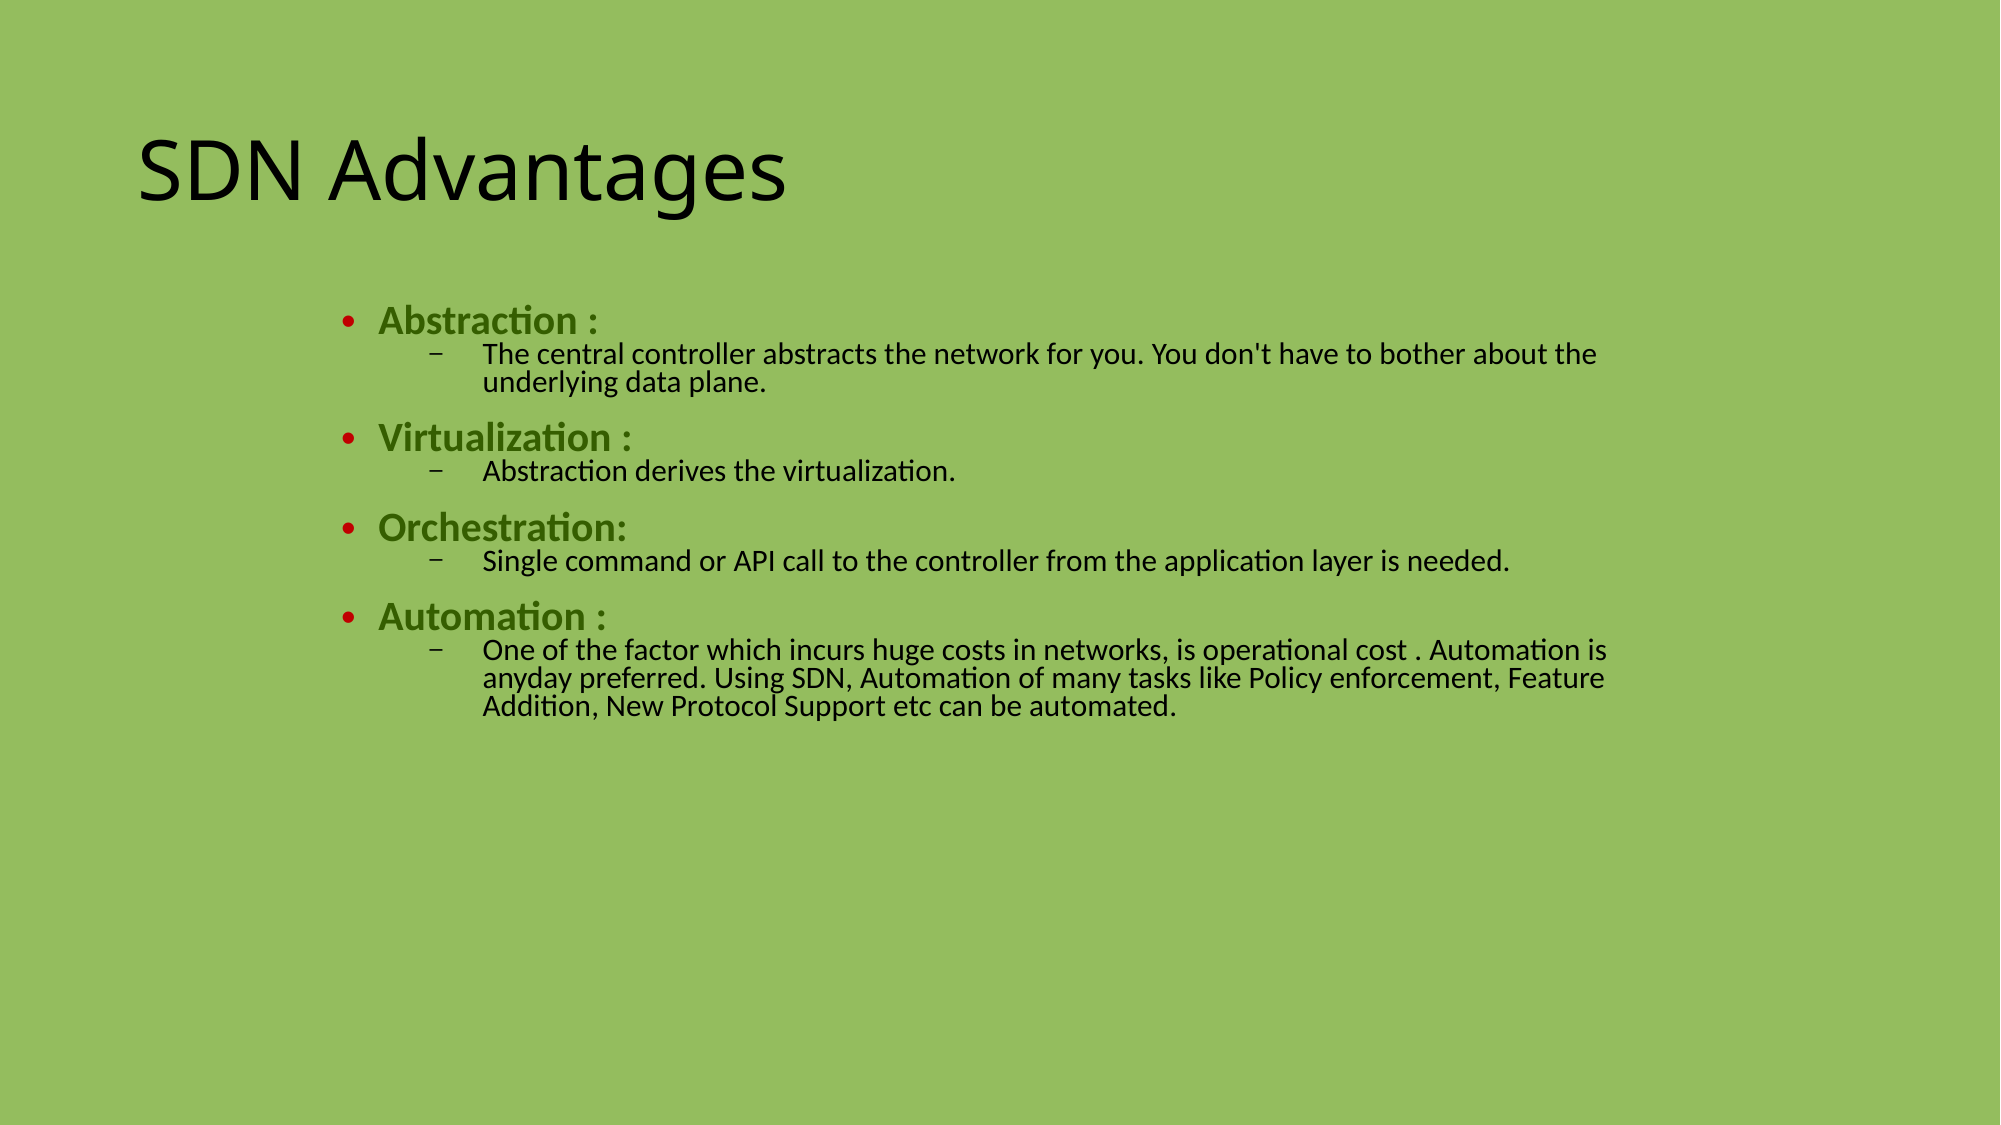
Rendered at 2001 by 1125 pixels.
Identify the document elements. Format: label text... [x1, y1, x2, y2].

list [224, 258, 1675, 1067]
title SDN Advantages [137, 59, 1863, 278]
